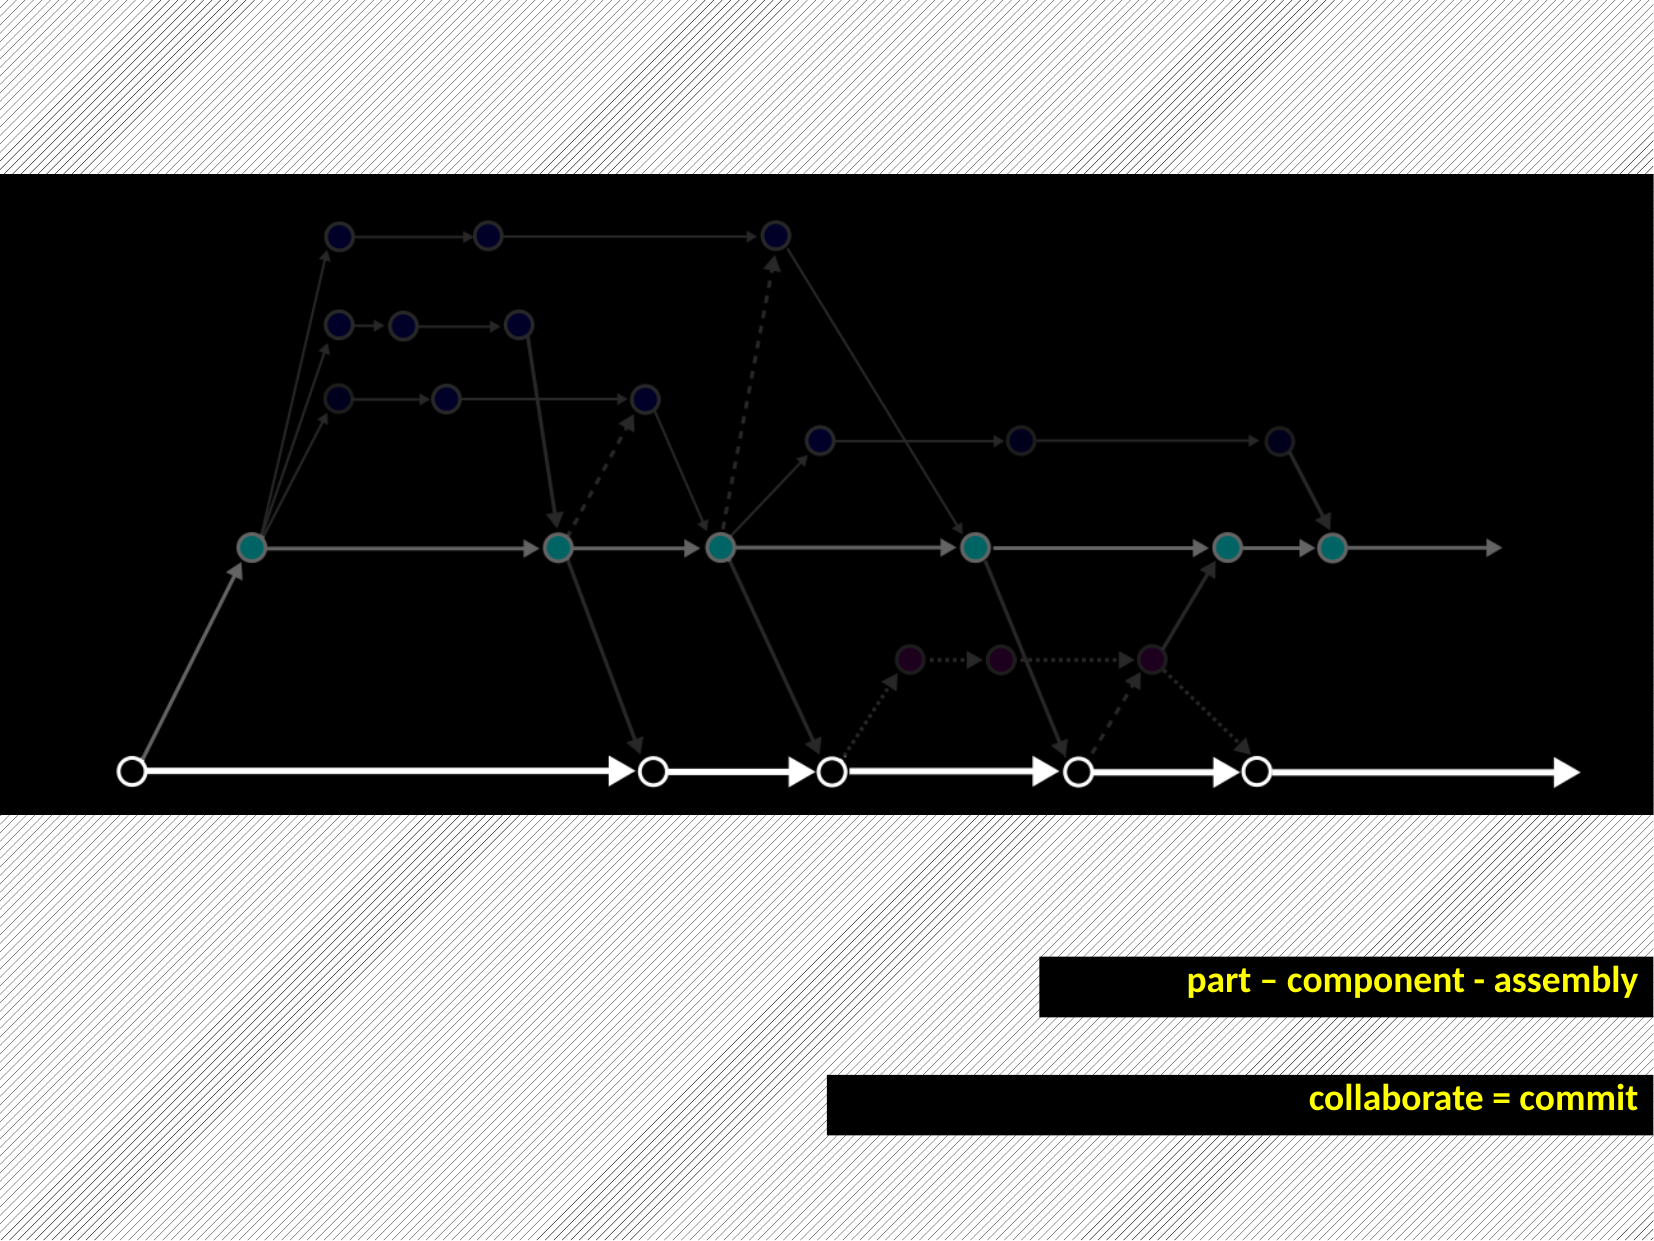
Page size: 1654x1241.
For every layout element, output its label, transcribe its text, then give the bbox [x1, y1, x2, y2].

text_box part – component - assembly [1039, 956, 1654, 1018]
picture [0, 174, 1654, 815]
text_box collaborate = commit [826, 1074, 1654, 1136]
